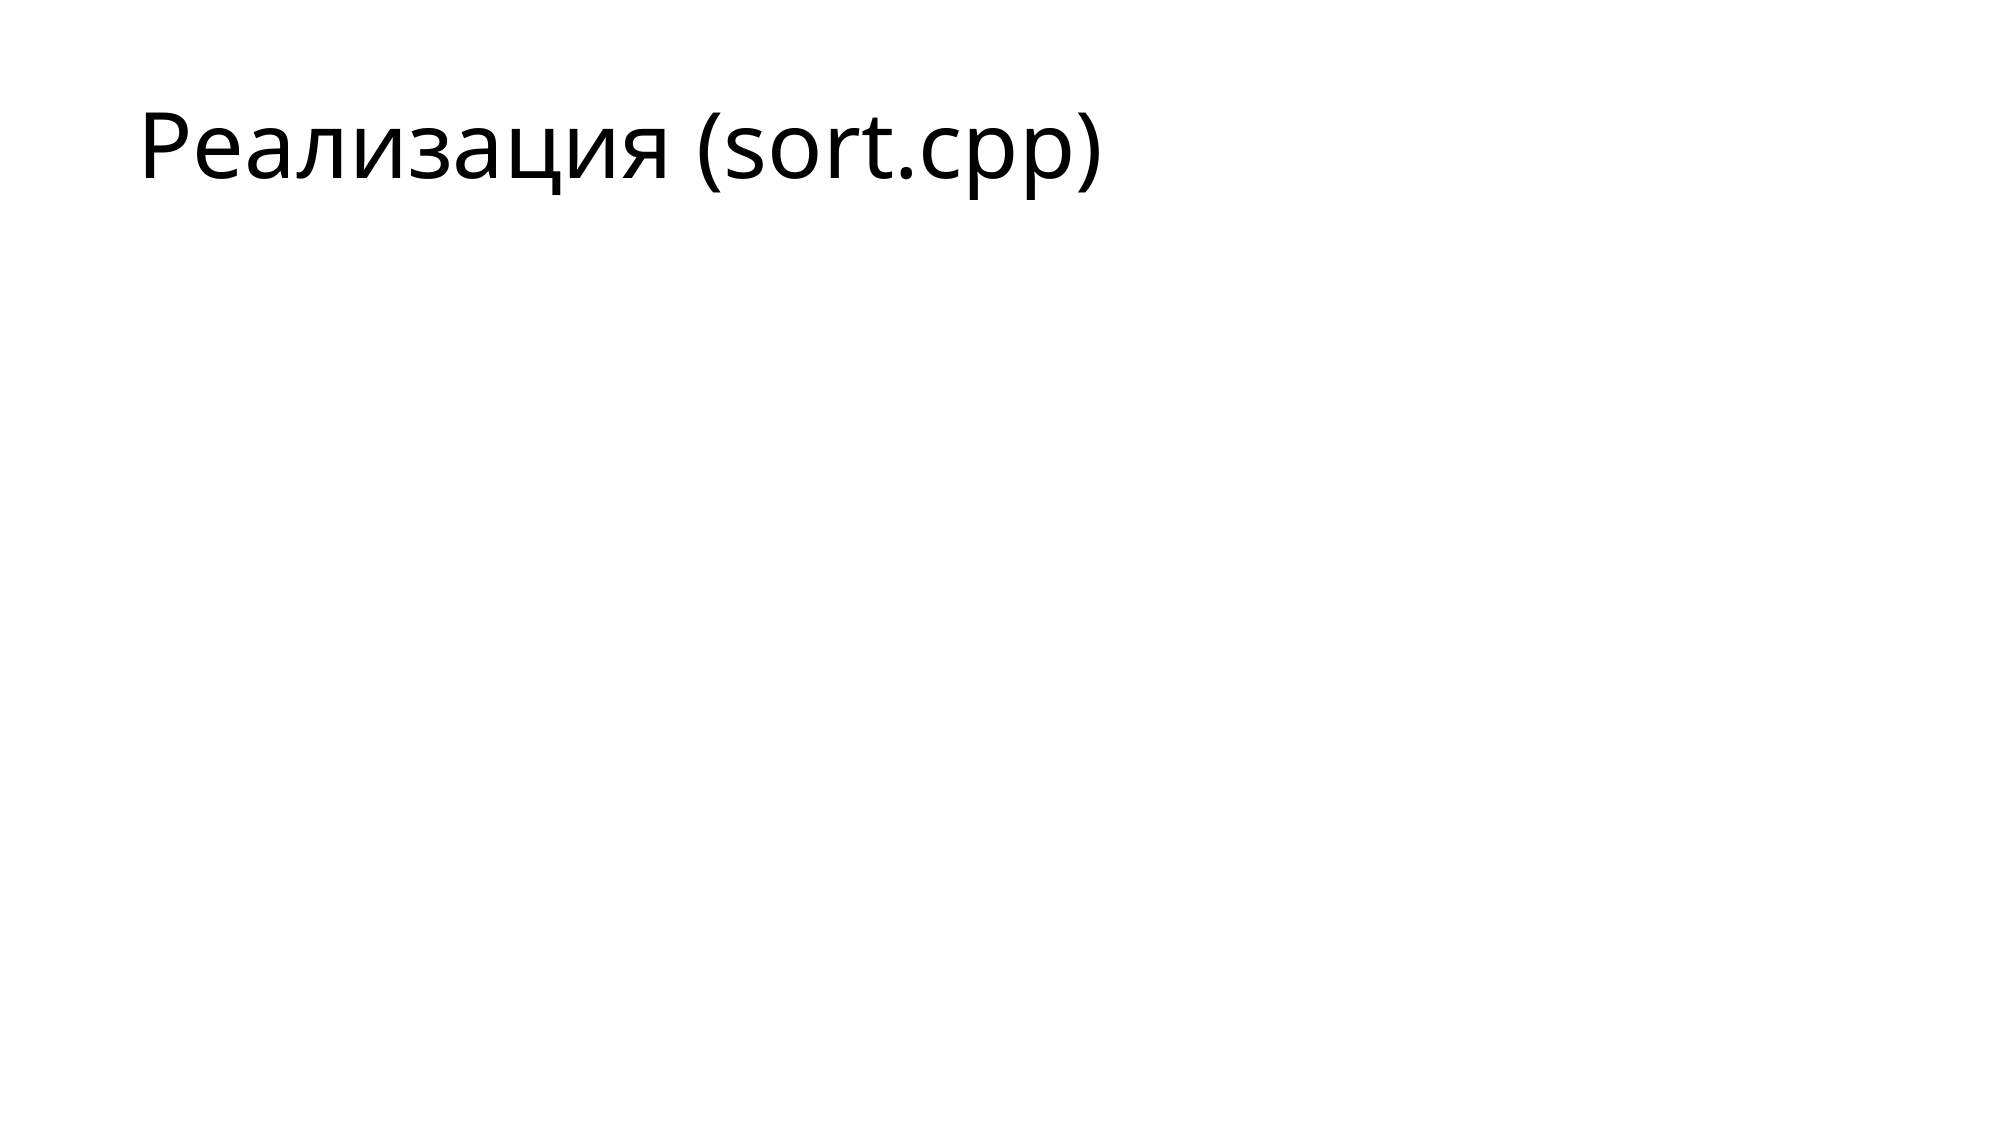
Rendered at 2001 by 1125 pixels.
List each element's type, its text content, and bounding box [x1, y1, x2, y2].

title Реализация (sort.cpp) [137, 98, 1863, 240]
